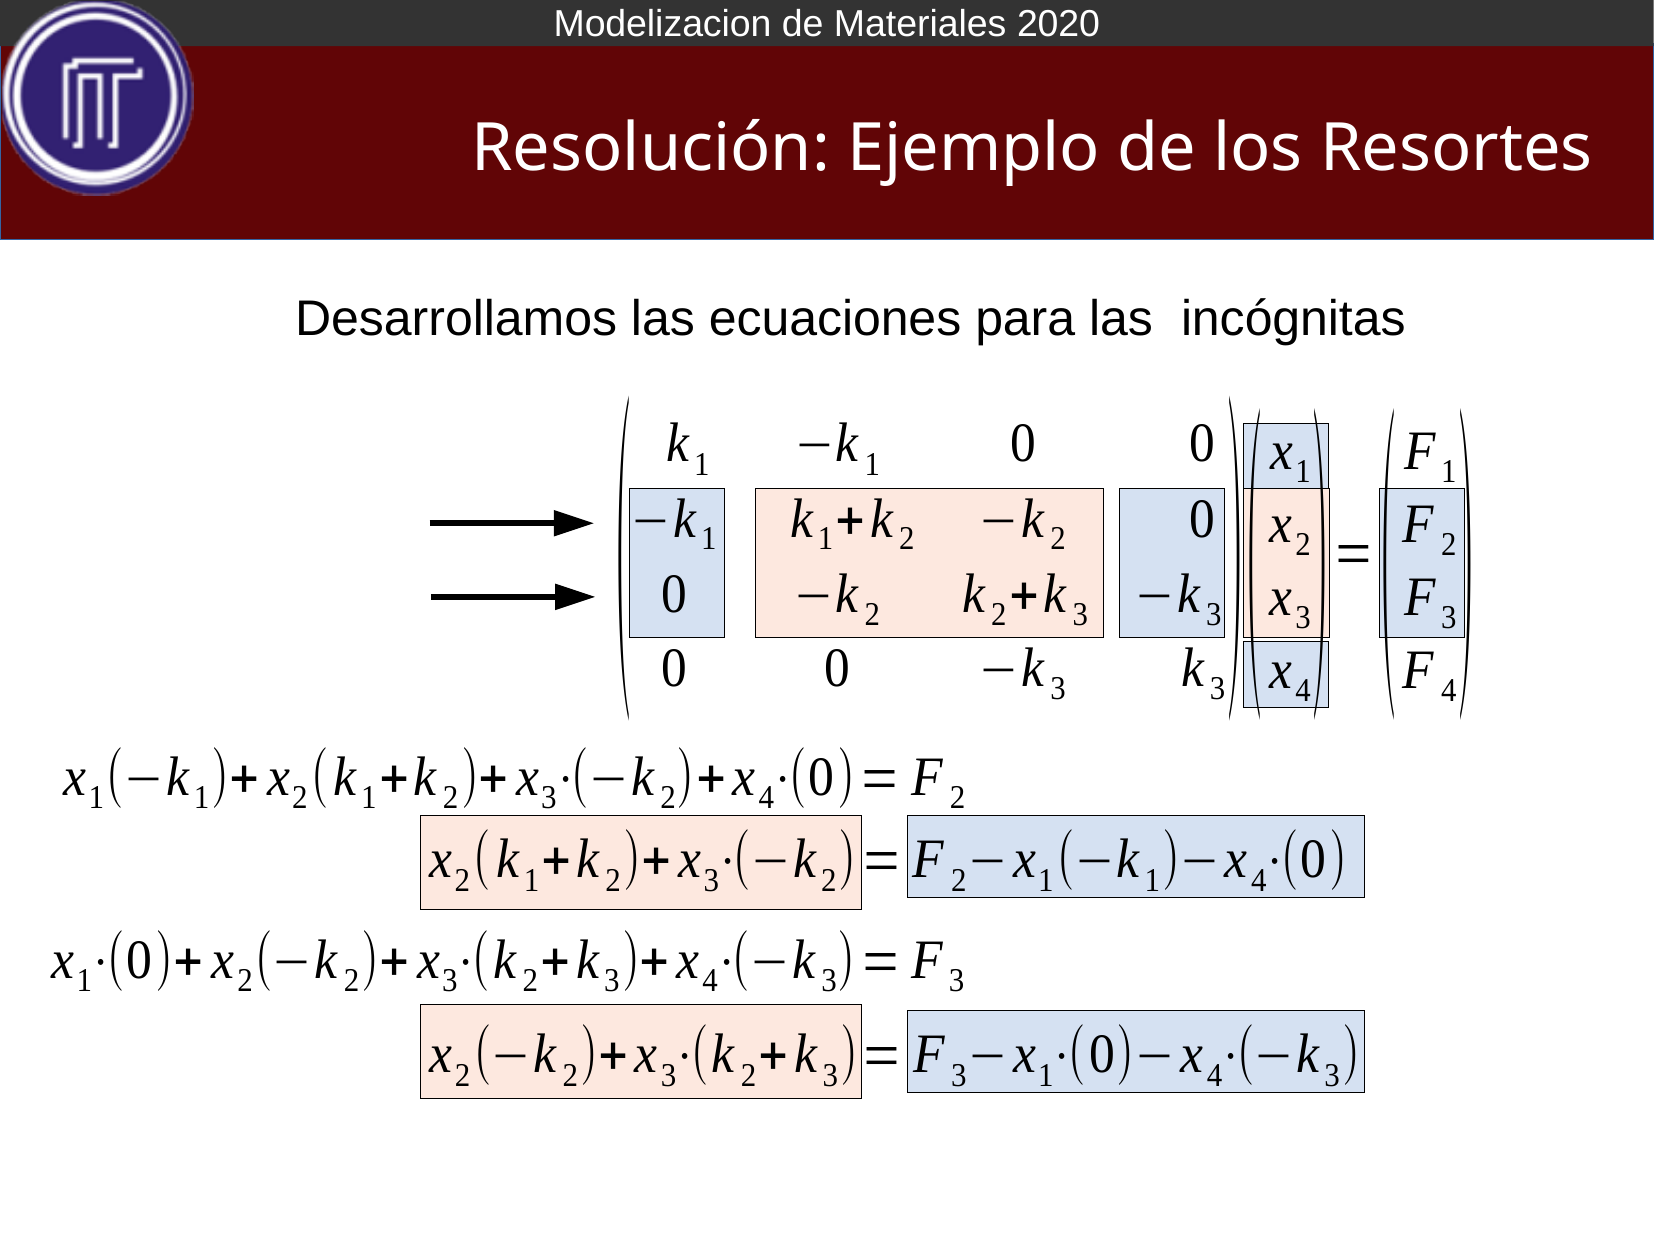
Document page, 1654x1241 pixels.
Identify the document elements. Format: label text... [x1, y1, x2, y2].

chart [42, 927, 970, 999]
title Resolución: Ejemplo de los Resortes [41, 70, 1654, 218]
text_box [420, 899, 862, 910]
chart [53, 744, 971, 816]
text_box [420, 1094, 862, 1099]
chart [420, 1022, 1365, 1094]
text_box [420, 1004, 862, 1022]
text_box [907, 1010, 1365, 1022]
text_box [420, 816, 862, 827]
chart [420, 827, 1353, 899]
chart [608, 391, 1482, 724]
picture [0, 0, 194, 196]
list Desarrollamos las ecuaciones para las incógnitas [82, 290, 1571, 378]
text_box [907, 815, 1365, 898]
